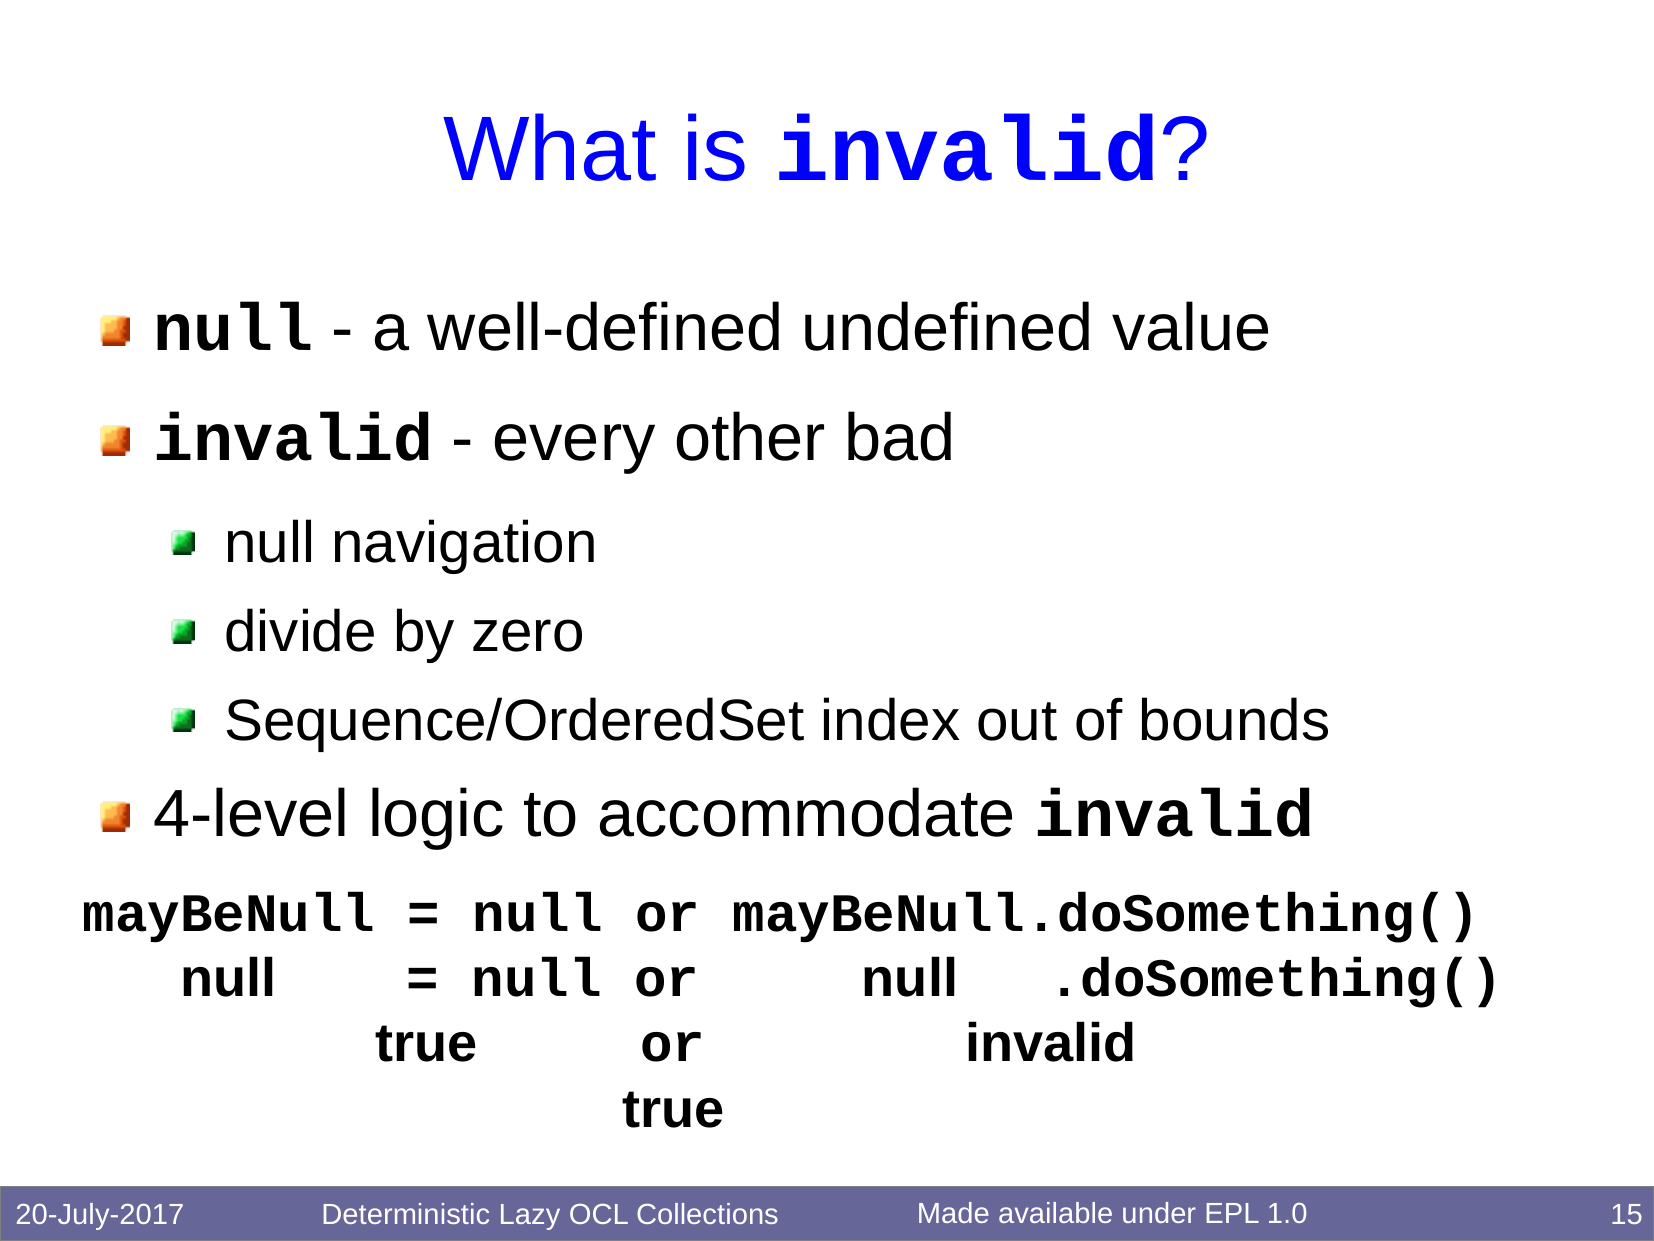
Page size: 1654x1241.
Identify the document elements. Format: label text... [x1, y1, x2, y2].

title What is invalid? [82, 49, 1571, 257]
list null - a well-defined undefined value invalid - every other bad null navigation divide by zero Sequence/OrderedSet index out of bounds 4-level logic to accommodate invalid mayBeNull = null or mayBeNull.doSomething() null = null or null .doSomething() true or invalid true [82, 290, 1571, 1143]
